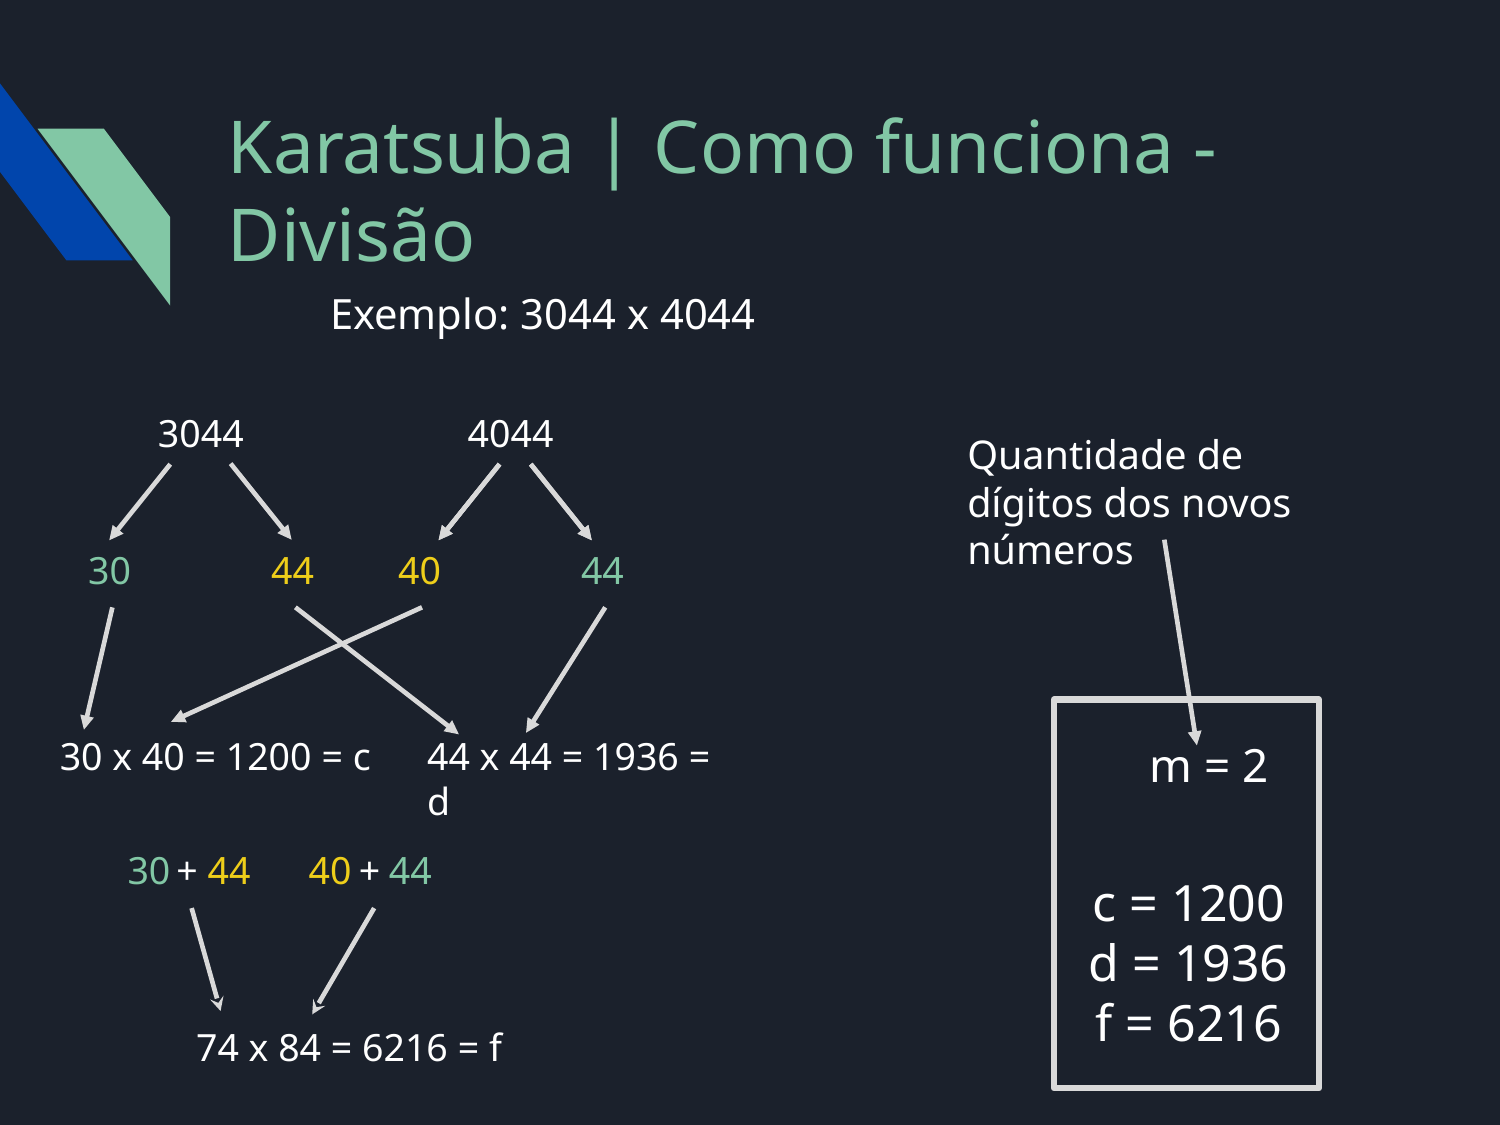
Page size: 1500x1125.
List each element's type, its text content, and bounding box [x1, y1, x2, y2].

text_box m = 2 [1134, 721, 1316, 807]
text_box + [343, 832, 405, 908]
text_box 3044 [142, 395, 285, 475]
text_box 44 [566, 531, 645, 607]
text_box 30 [73, 531, 152, 607]
text_box Quantidade de dígitos dos novos números [952, 415, 1377, 540]
text_box + [161, 832, 222, 908]
text_box 40 [383, 531, 462, 607]
text_box 30 [112, 832, 161, 908]
text_box 40 [293, 832, 343, 908]
title Karatsuba | Como funciona - Divisão [212, 86, 1368, 287]
text_box 44 x 44 = 1936 = d [412, 717, 755, 791]
text_box Exemplo: 3044 x 4044 [315, 272, 836, 353]
text_box 44 [222, 832, 274, 908]
text_box 74 x 84 = 6216 = f [181, 1008, 524, 1089]
text_box c = 1200 d = 1936 f = 6216 [1057, 800, 1316, 1085]
text_box 40 [335, 860, 343, 882]
text_box 4044 [452, 395, 594, 475]
text_box 30 [153, 860, 161, 882]
text_box m = 2 [1322, 721, 1326, 807]
text_box 44 [256, 531, 335, 607]
text_box c = 1200 d = 1936 f = 6216 [1051, 807, 1326, 1123]
text_box 44 [405, 832, 455, 908]
text_box 30 x 40 = 1200 = c [44, 717, 400, 781]
